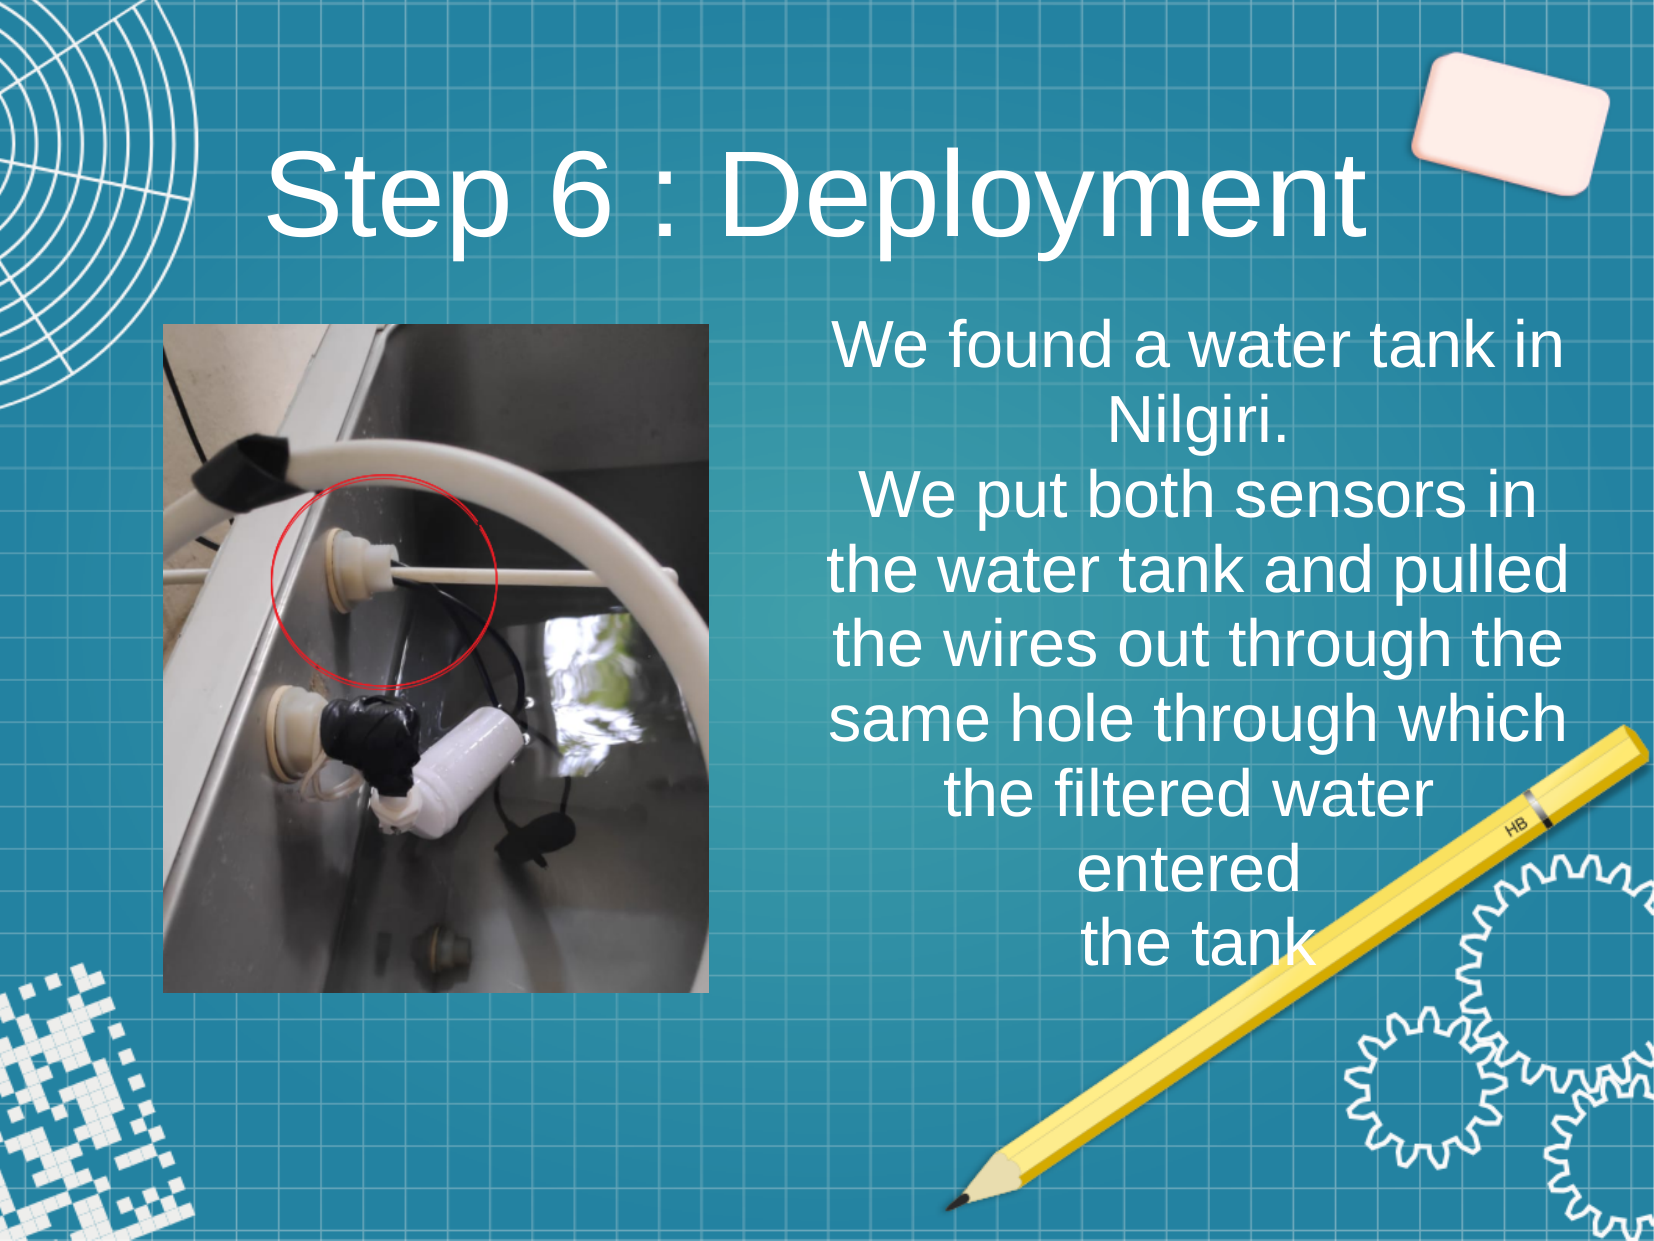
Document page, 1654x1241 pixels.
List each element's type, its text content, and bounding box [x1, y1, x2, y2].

text_box We found a water tank in Nilgiri. We put both sensors in the water tank and pulled the wires out through the same hole through which the filtered water entered the tank [826, 307, 1571, 981]
picture [0, 0, 1654, 1241]
title Step 6 : Deployment [224, 114, 1406, 275]
